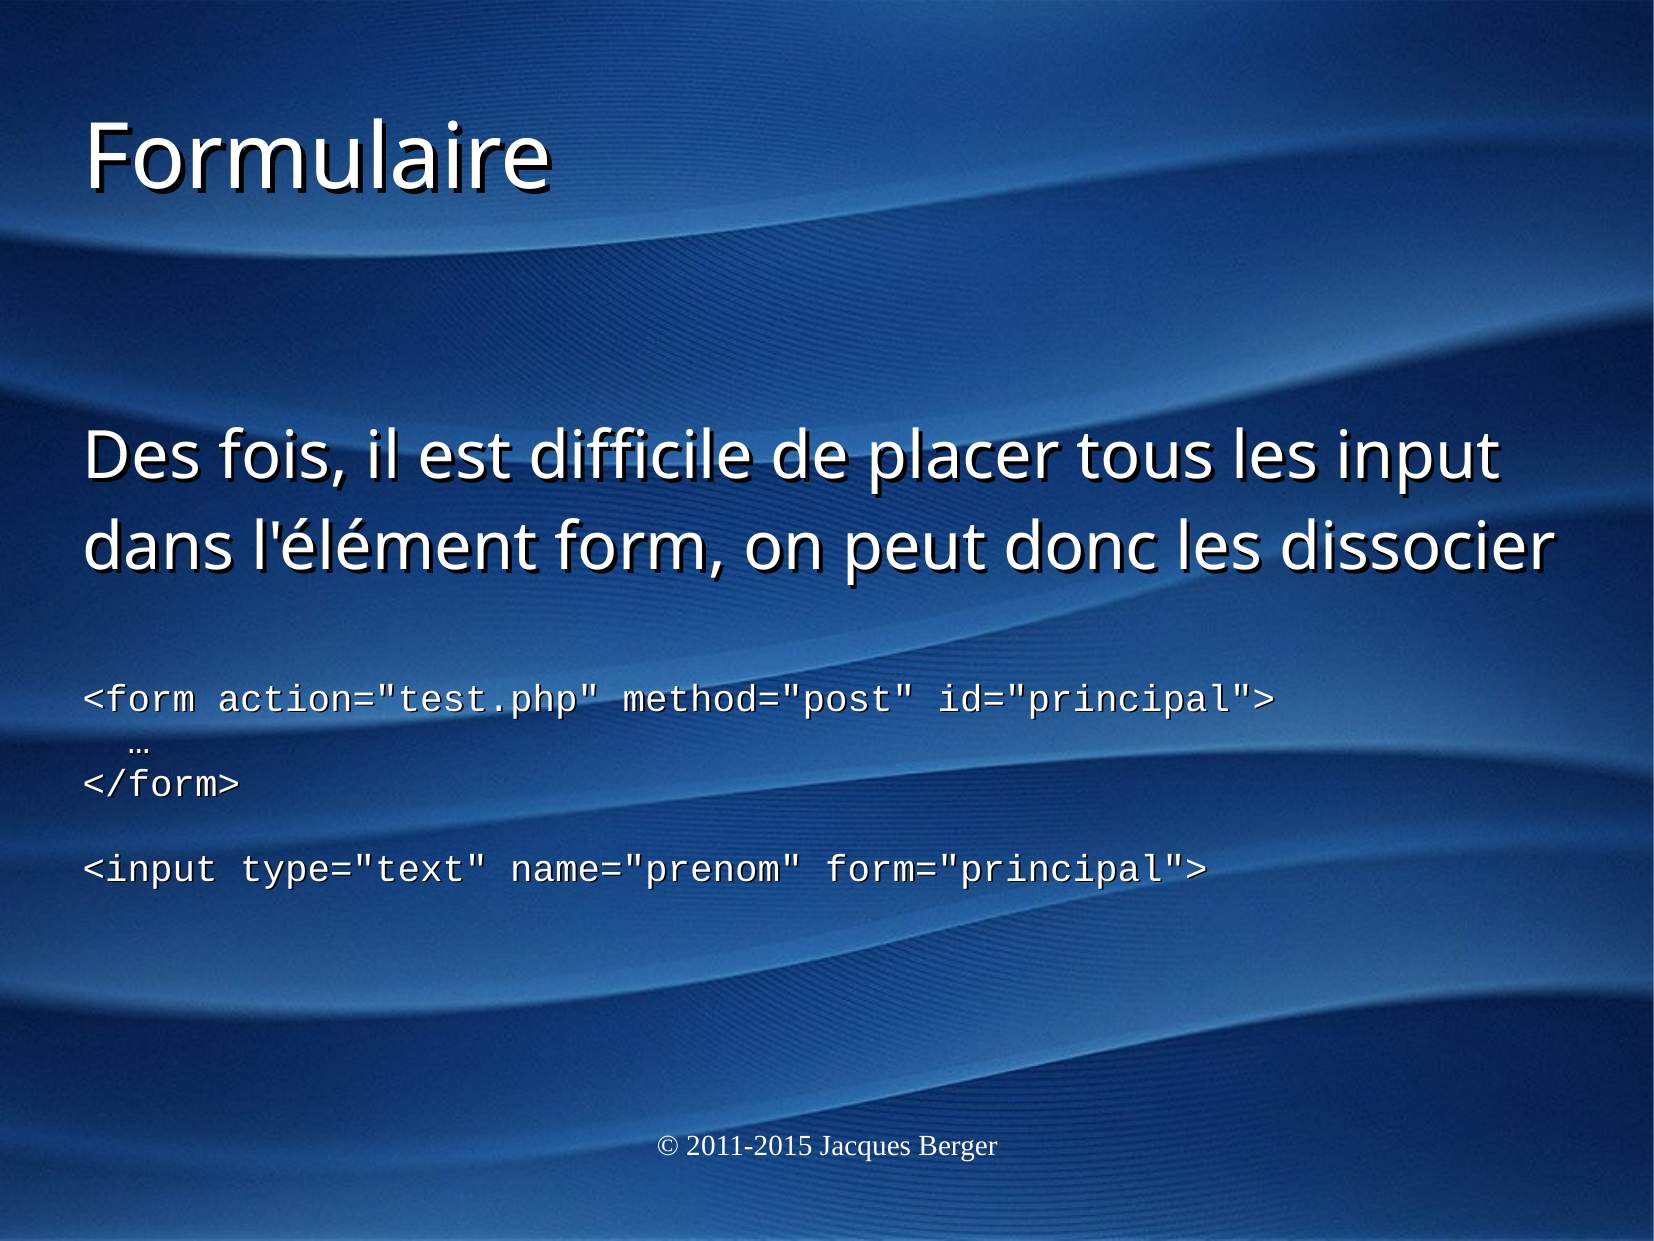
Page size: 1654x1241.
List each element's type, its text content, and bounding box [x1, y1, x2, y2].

picture [0, 0, 1654, 1241]
subtitle Des fois, il est difficile de placer tous les input dans l'élément form, on peut donc les dissocier <form action="test.php" method="post" id="principal"> … </form> <input type="text" name="prenom" form="principal"> [82, 290, 1571, 1010]
title Formulaire [82, 49, 1571, 257]
